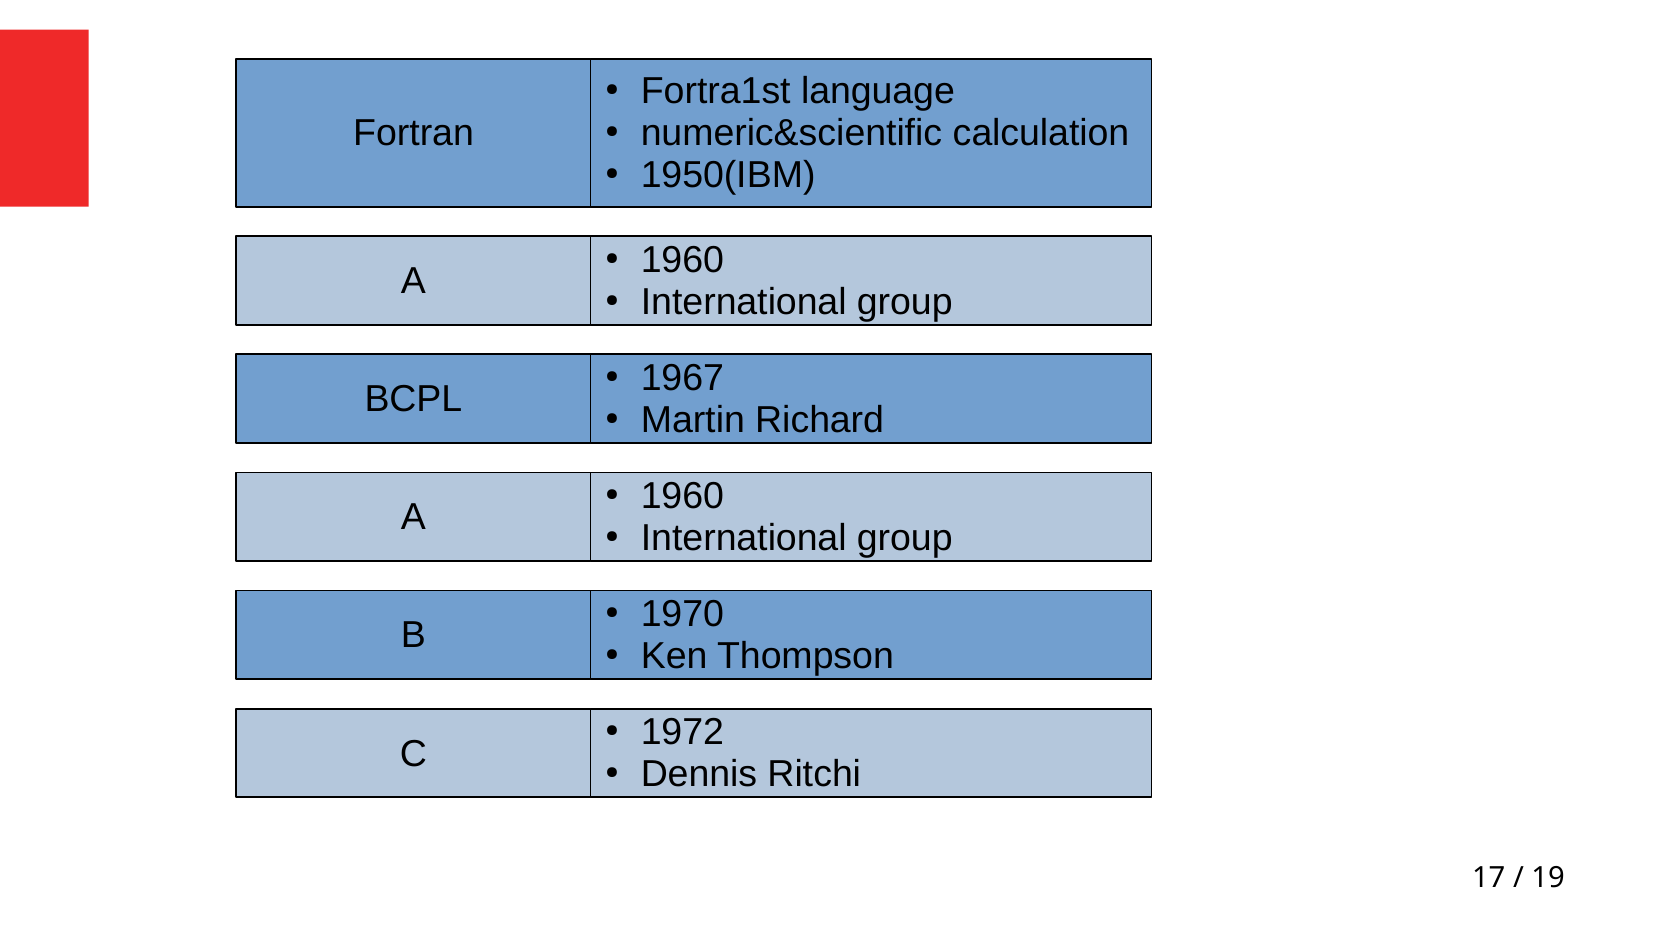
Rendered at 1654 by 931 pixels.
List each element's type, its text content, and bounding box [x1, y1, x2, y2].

text_box 1960 International group [590, 236, 1152, 325]
text_box B [236, 590, 590, 680]
text_box 1960 International group [590, 472, 1152, 562]
text_box A [236, 472, 590, 562]
text_box Fortra1st language numeric&scientific calculation 1950(IBM) [590, 59, 1152, 207]
text_box Fortran [236, 59, 590, 207]
text_box BCPL [236, 354, 590, 443]
text_box 1970 Ken Thompson [590, 590, 1152, 680]
text_box 1967 Martin Richard [590, 354, 1152, 443]
text_box A [236, 236, 590, 325]
text_box 1972 Dennis Ritchi [590, 708, 1152, 798]
text_box C [236, 708, 590, 798]
